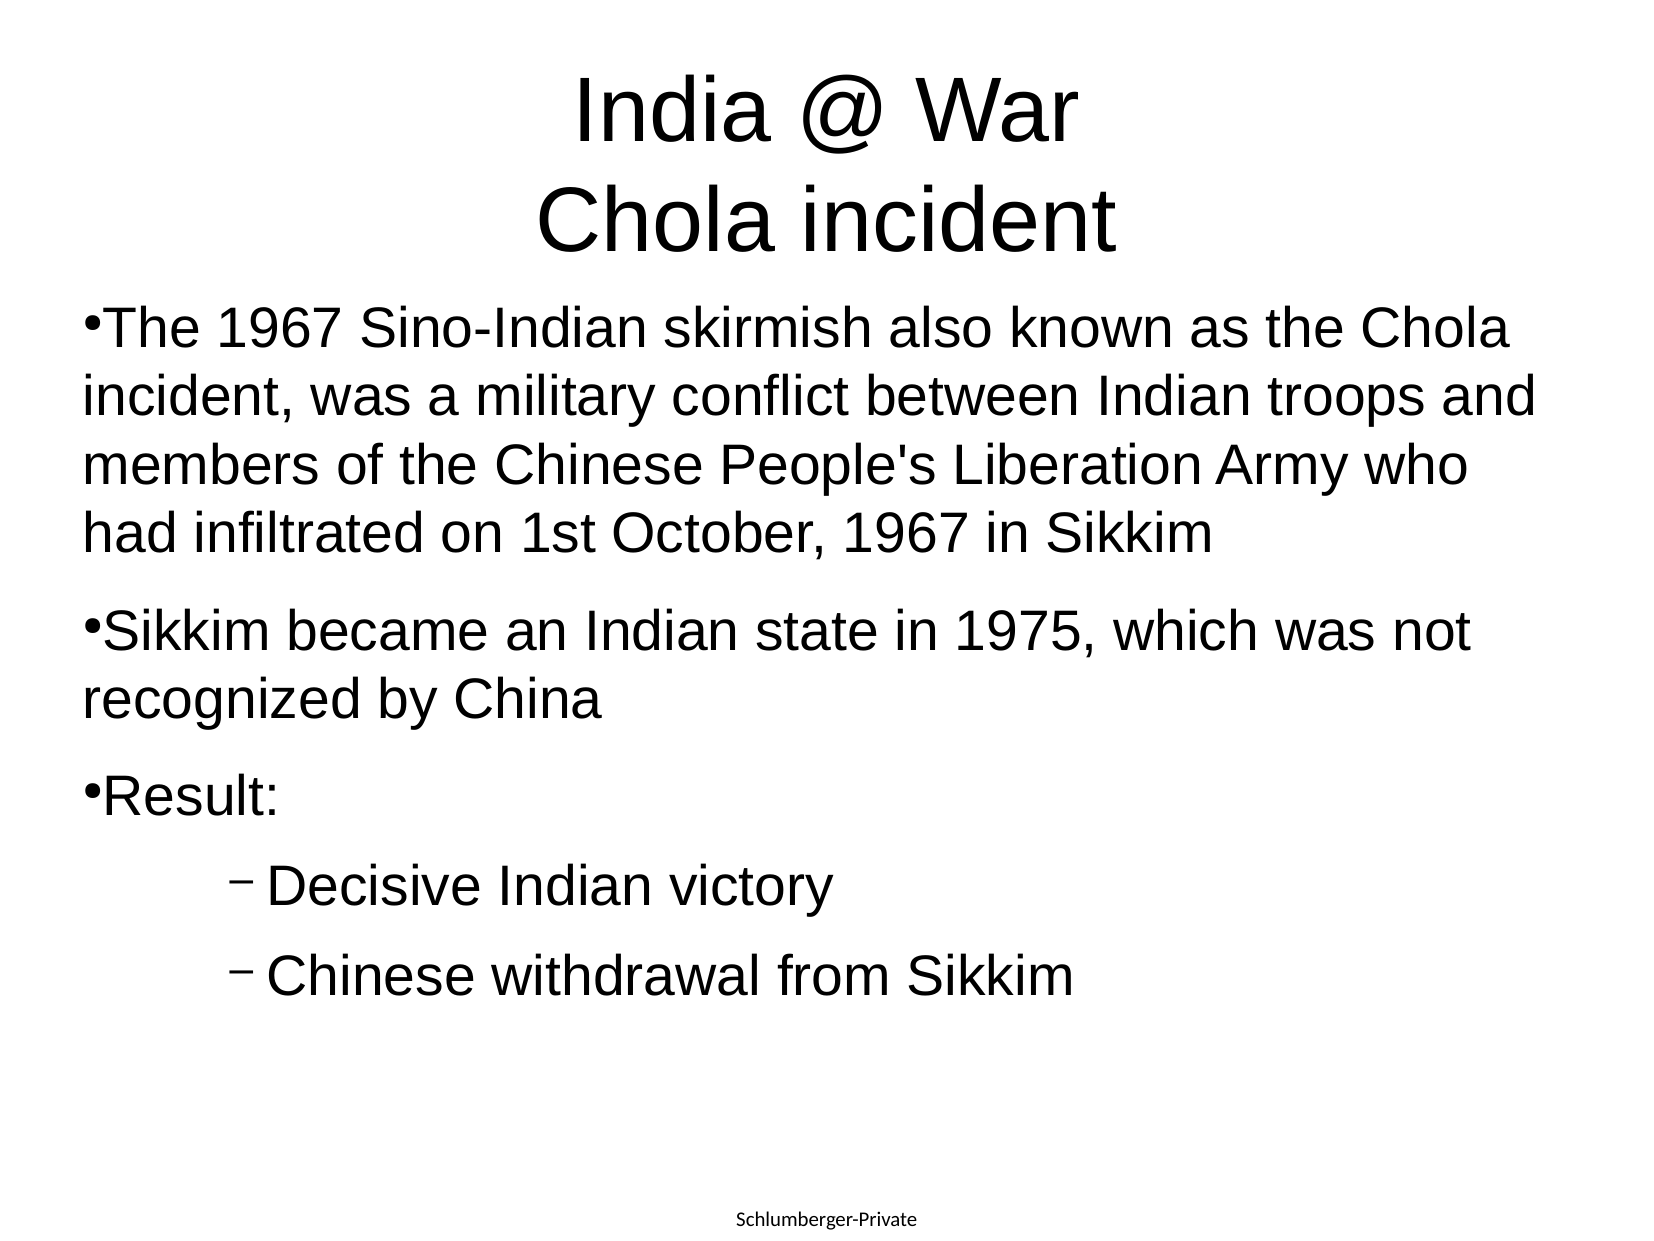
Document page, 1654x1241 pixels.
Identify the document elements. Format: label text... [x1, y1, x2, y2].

list The 1967 Sino-Indian skirmish also known as the Chola incident, was a military conflict between Indian troops and members of the Chinese People's Liberation Army who had infiltrated on 1st October, 1967 in Sikkim Sikkim became an Indian state in 1975, which was not recognized by China Result: Decisive Indian victory Chinese withdrawal from Sikkim [82, 290, 1571, 1010]
title India @ War Chola incident [82, 49, 1571, 257]
